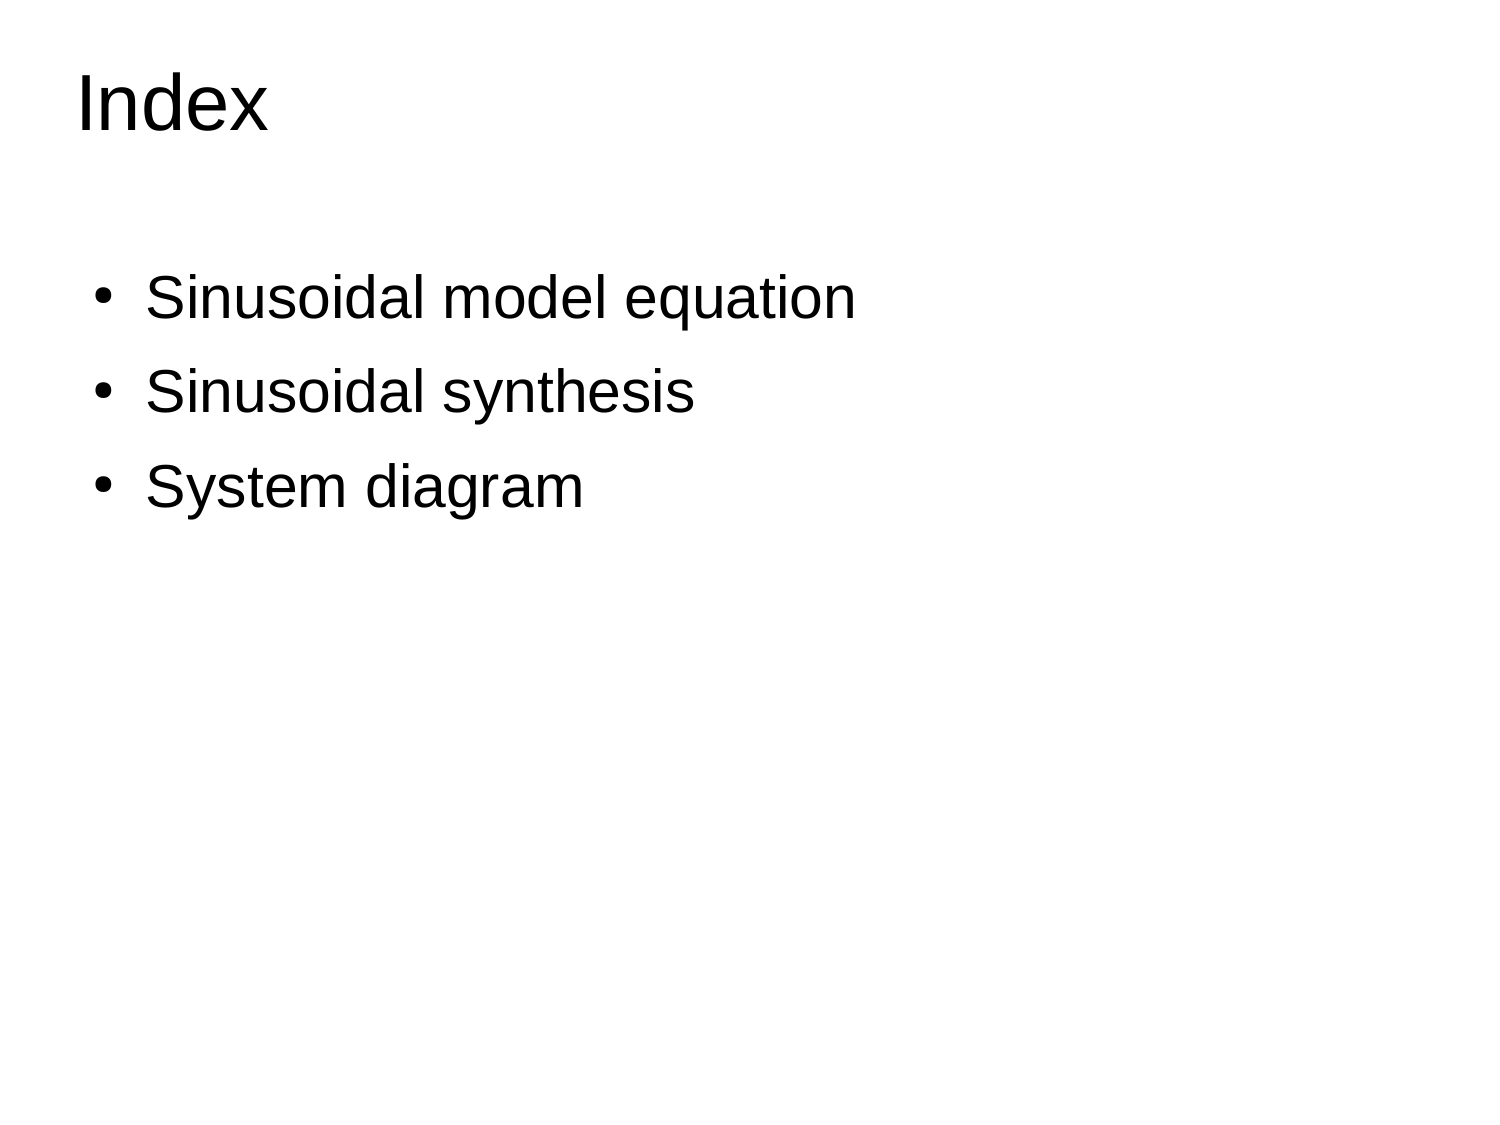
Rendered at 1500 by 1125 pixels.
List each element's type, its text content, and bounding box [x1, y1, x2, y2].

title Index [75, 9, 1425, 198]
list Sinusoidal model equation Sinusoidal synthesis System diagram [75, 263, 1425, 916]
